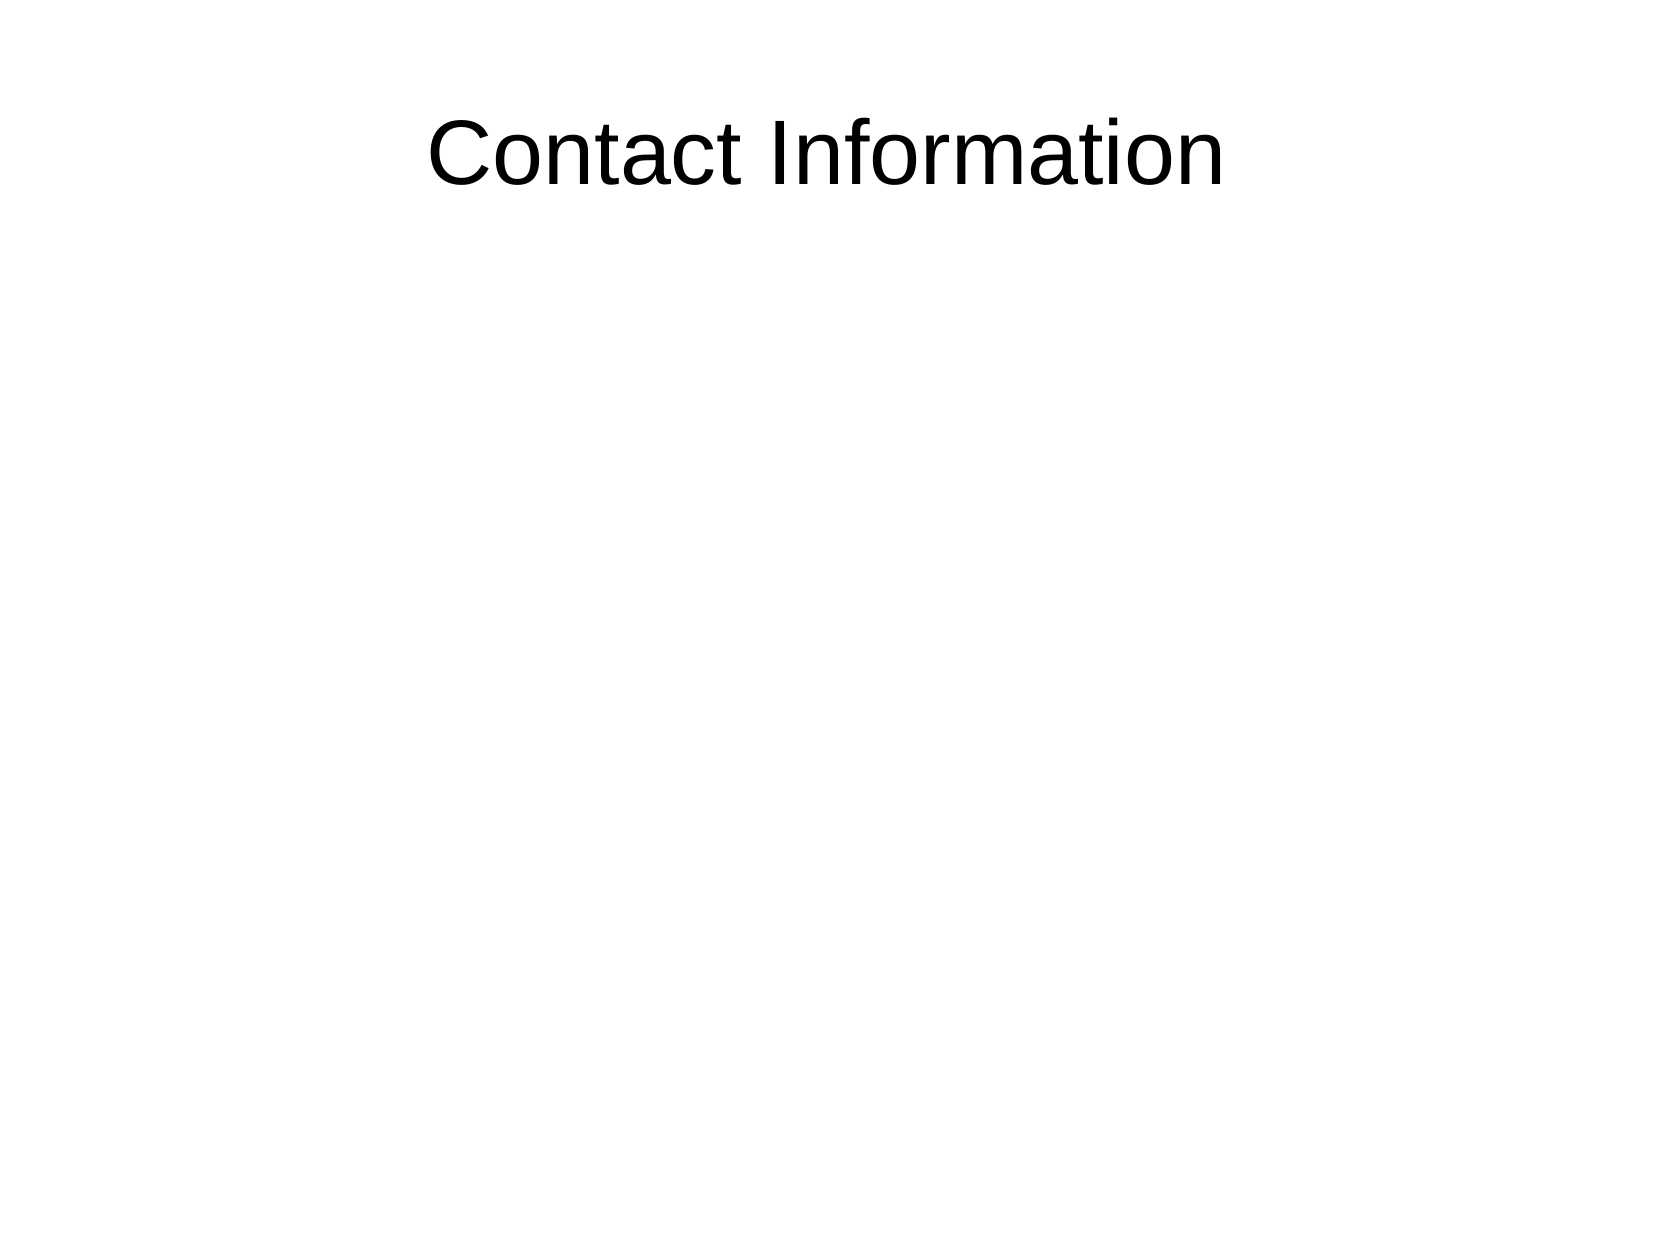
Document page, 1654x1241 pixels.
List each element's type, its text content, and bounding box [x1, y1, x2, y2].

title Contact Information [82, 49, 1571, 257]
